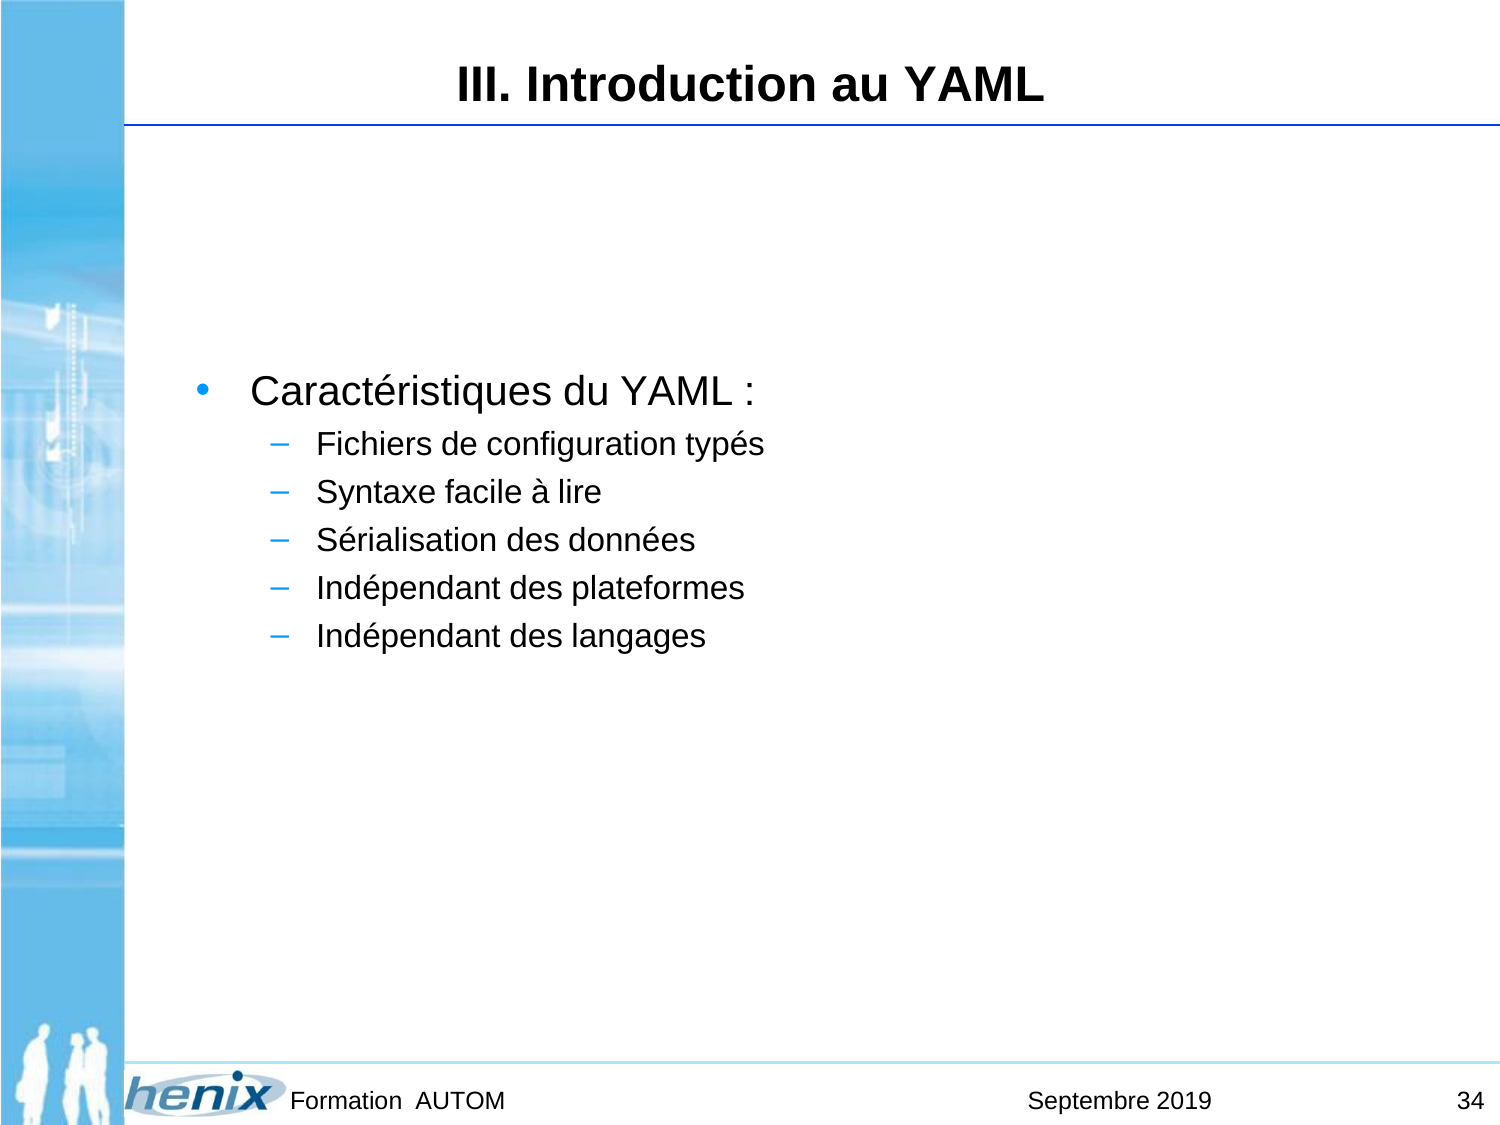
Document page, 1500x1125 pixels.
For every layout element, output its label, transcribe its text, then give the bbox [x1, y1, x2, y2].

picture [0, 0, 126, 1125]
text_box [123, 1070, 287, 1117]
text_box III. Introduction au YAML [138, 50, 1363, 112]
text_box Formation AUTOM [288, 1084, 507, 1115]
text_box Caractéristiques du YAML : Fichiers de configuration typés Syntaxe facile à lire Sérialisation des données Indépendant des plateformes Indépendant des langages [194, 364, 772, 655]
text_box <numéro> [1452, 1084, 1490, 1115]
text_box Septembre 2019 [1025, 1084, 1264, 1115]
